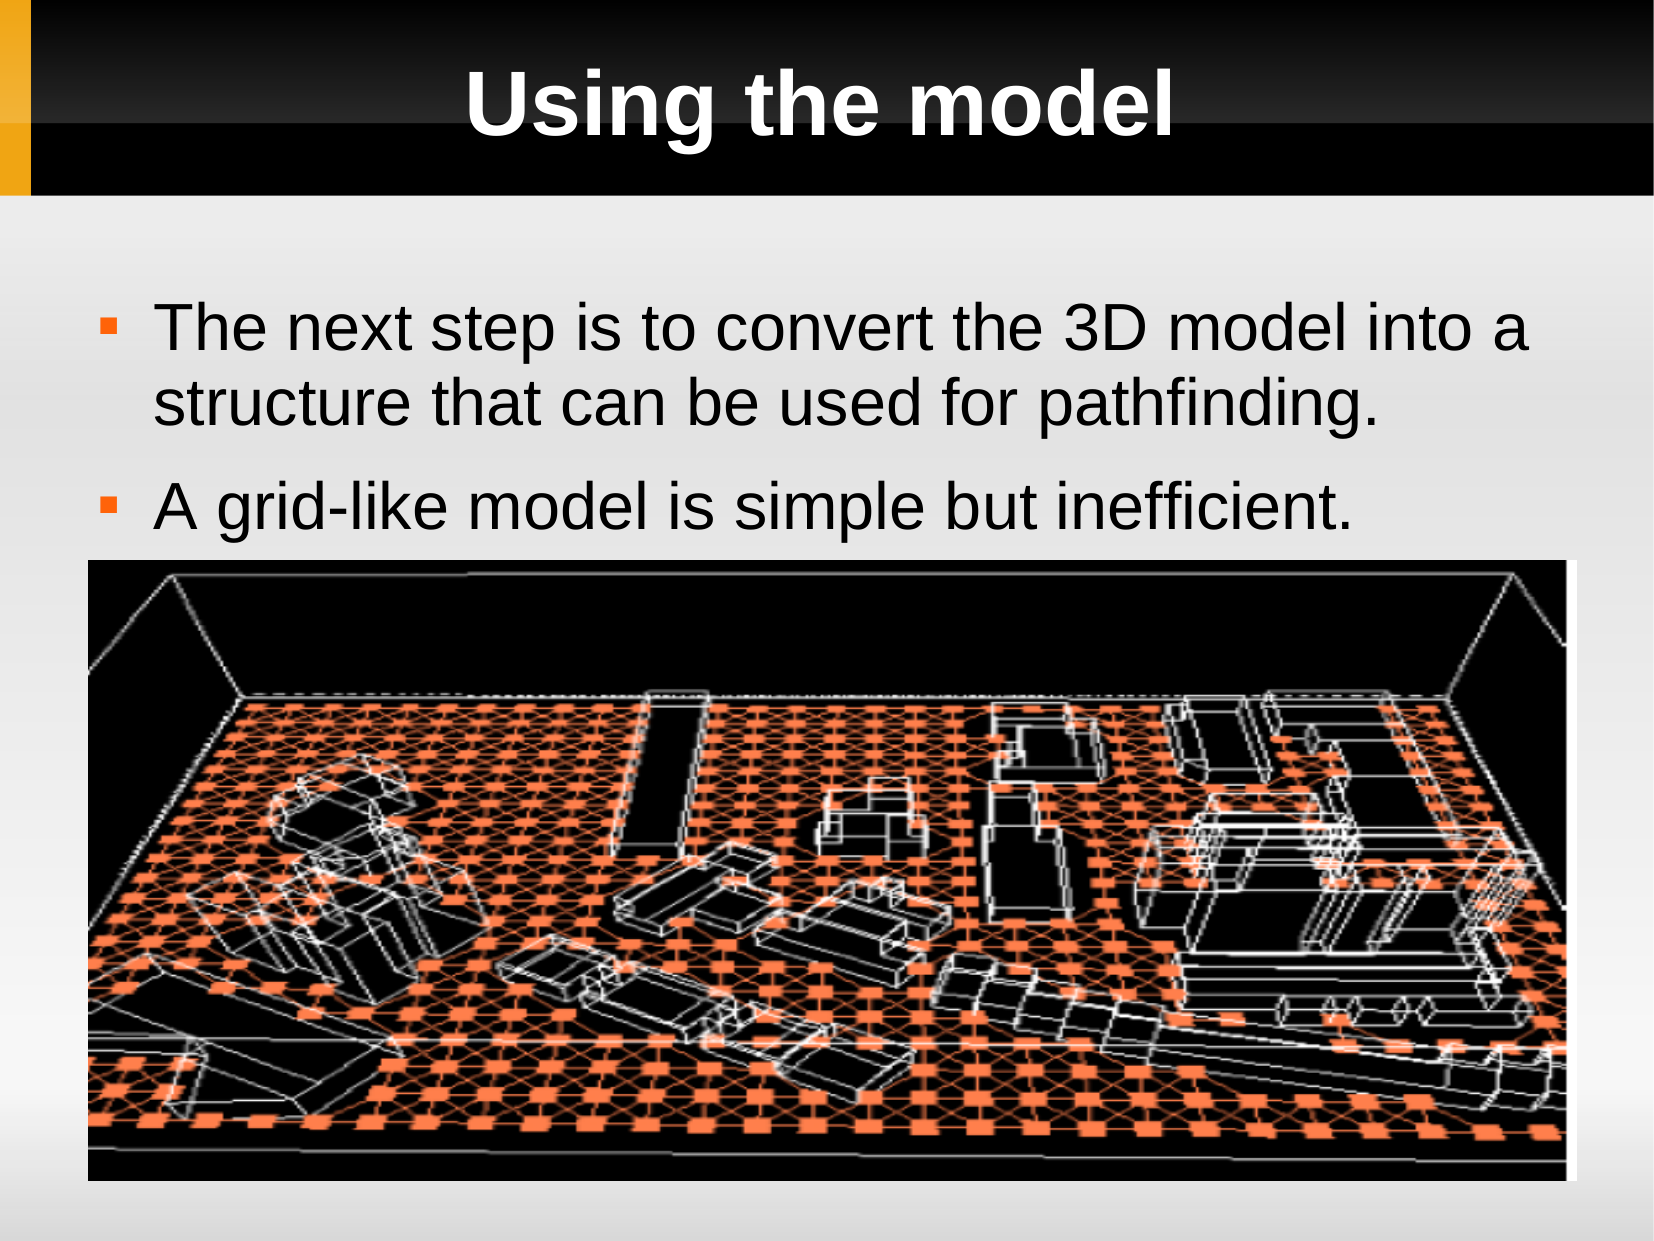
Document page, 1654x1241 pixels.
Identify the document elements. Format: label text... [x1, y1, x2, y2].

picture [0, 0, 1654, 1241]
title Using the model [76, 0, 1565, 208]
list The next step is to convert the 3D model into a structure that can be used for pathfinding. A grid-like model is simple but inefficient. [82, 290, 1571, 1109]
